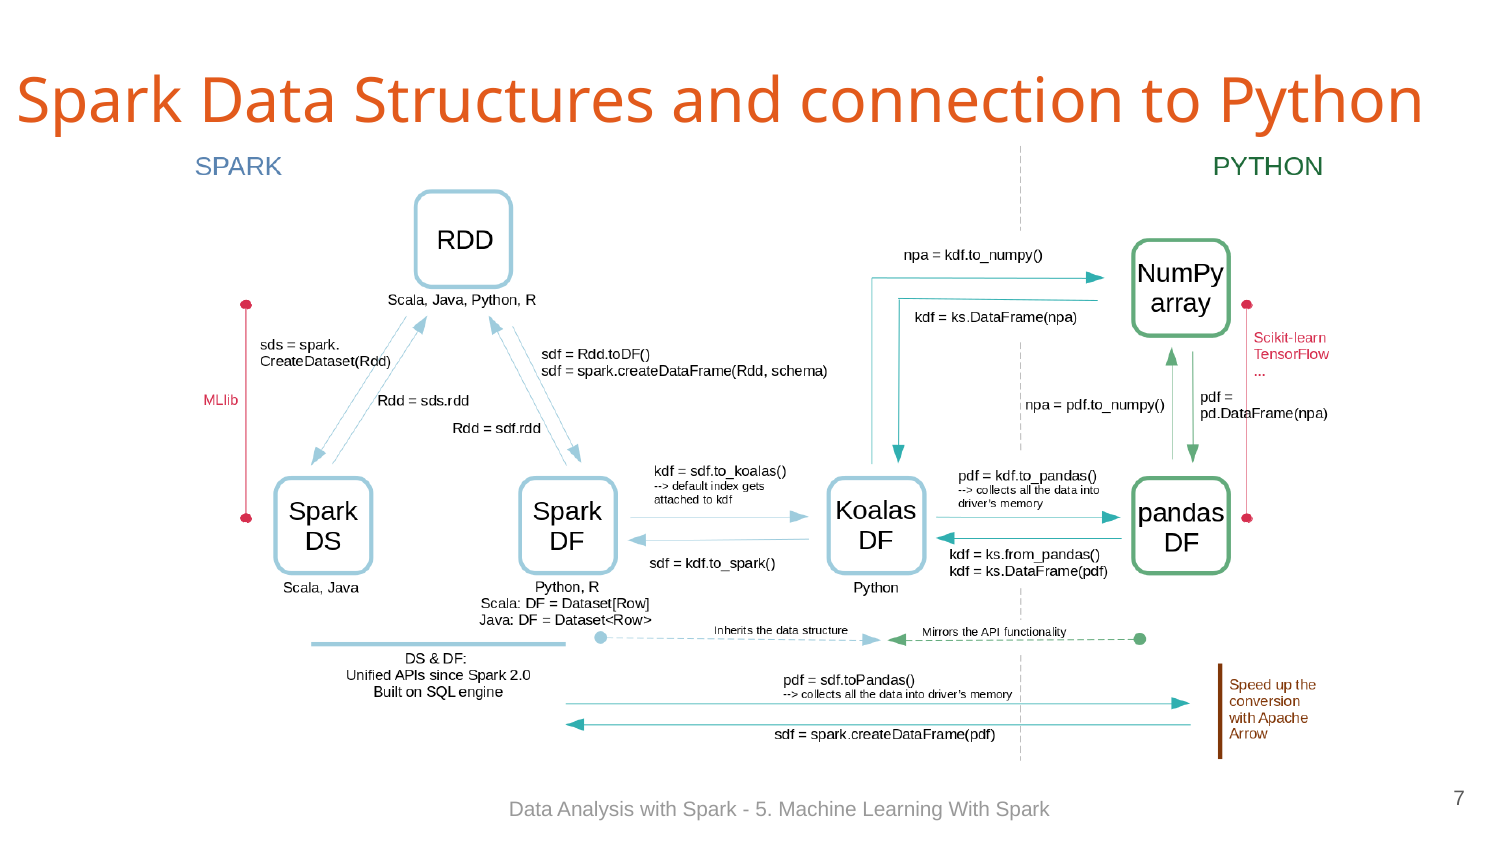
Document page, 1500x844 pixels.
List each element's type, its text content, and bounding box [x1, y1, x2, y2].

picture [180, 141, 1336, 768]
title Spark Data Structures and connection to Python [1, 34, 1491, 129]
slide_number <number> [1389, 764, 1480, 830]
text_box Data Analysis with Spark - 5. Machine Learning With Spark [480, 781, 1079, 830]
